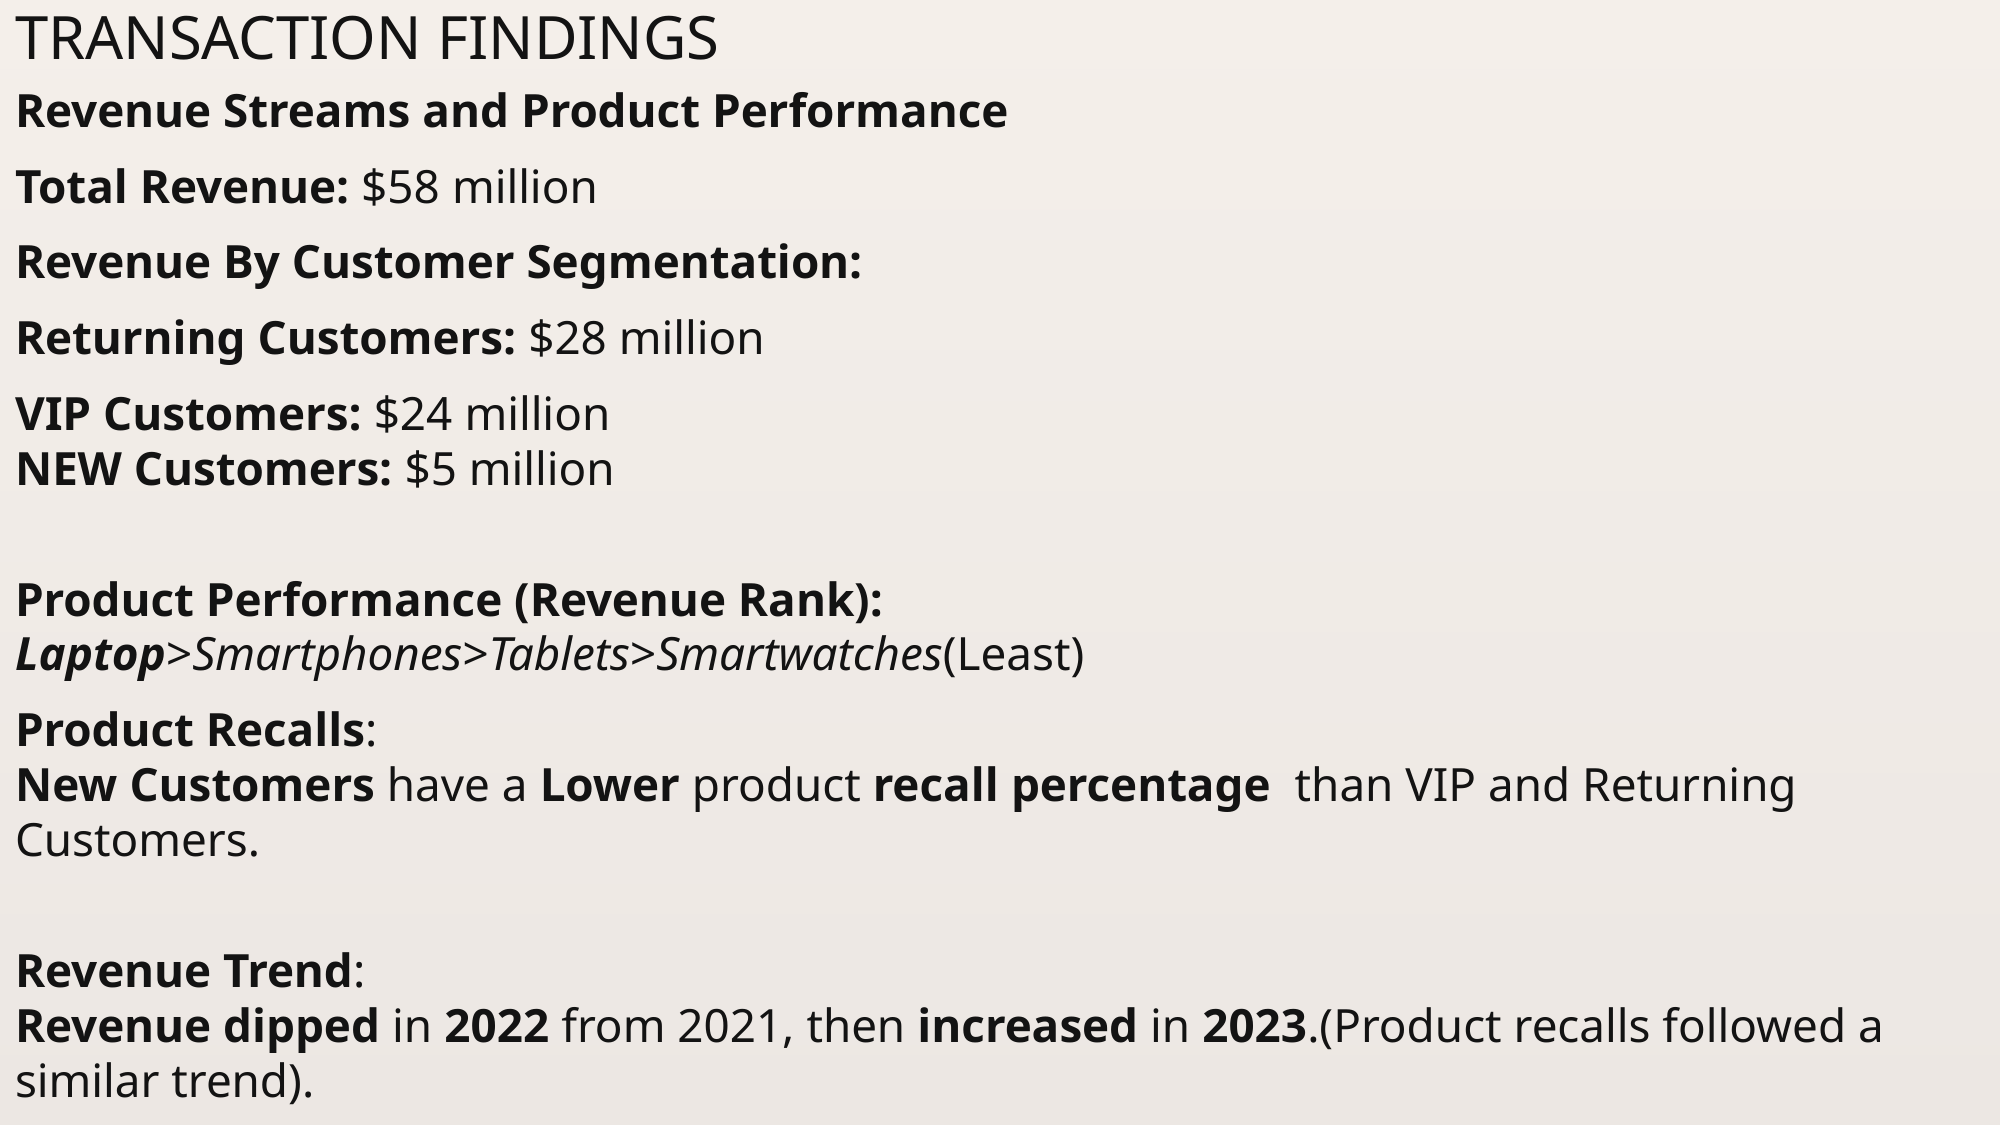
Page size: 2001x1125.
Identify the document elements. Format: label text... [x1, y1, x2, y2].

title Transaction findings [0, 0, 1901, 73]
list Revenue Streams and Product Performance Total Revenue: $58 million Revenue By Customer Segmentation: Returning Customers: $28 million VIP Customers: $24 million NEW Customers: $5 million Product Performance (Revenue Rank): Laptop>Smartphones>Tablets>Smartwatches(Least) Product Recalls: New Customers have a Lower product recall percentage than VIP and Returning Customers. Revenue Trend: Revenue dipped in 2022 from 2021, then increased in 2023.(Product recalls followed a similar trend). [0, 73, 1985, 1125]
